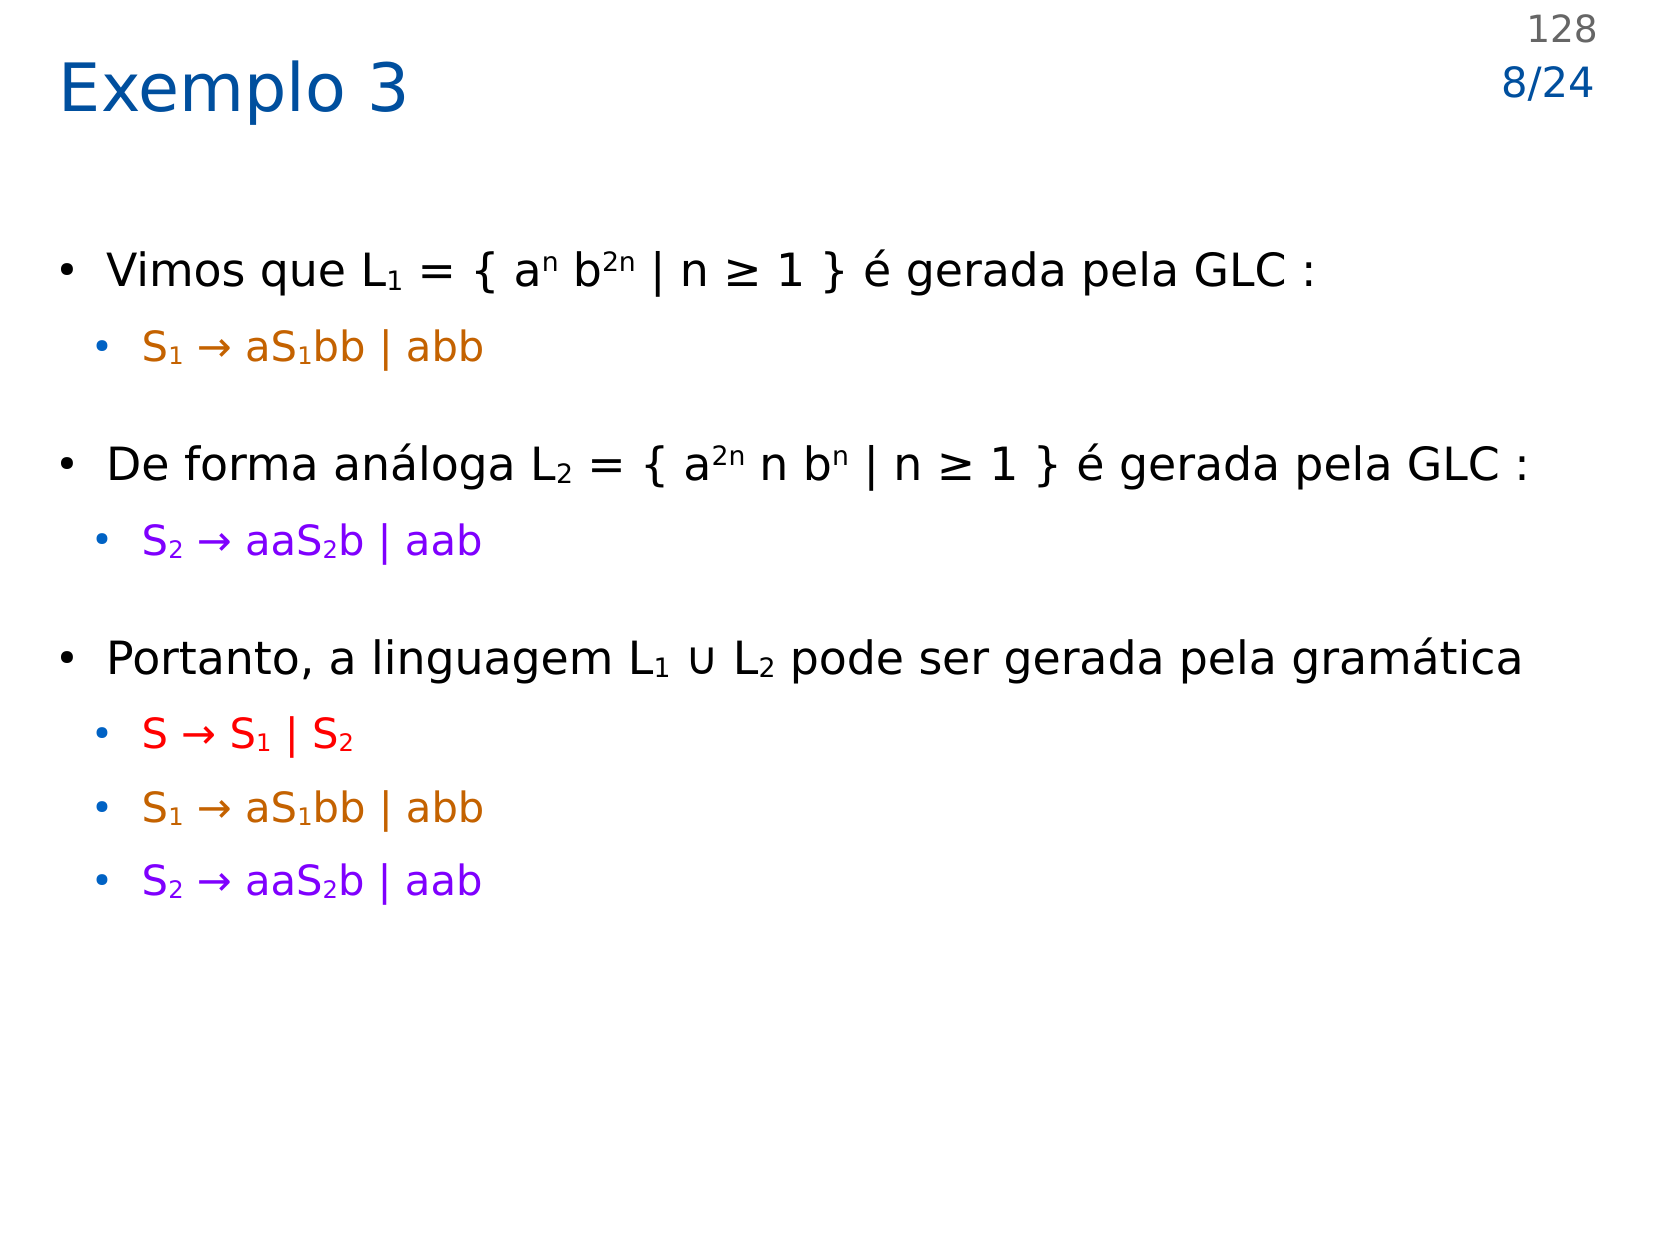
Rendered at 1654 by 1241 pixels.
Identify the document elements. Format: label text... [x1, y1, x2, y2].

text_box 128 [1375, 0, 1613, 64]
list Vimos que L1 = { an b2n | n ≥ 1 } é gerada pela GLC : S1 → aS1bb | abb De forma análoga L2 = { a2n n bn | n ≥ 1 } é gerada pela GLC : S2 → aaS2b | aab Portanto, a linguagem L1 ∪ L2 pode ser gerada pela gramática S → S1 | S2 S1 → aS1bb | abb S2 → aaS2b | aab [59, 236, 1595, 1211]
title Exemplo 3 [59, 29, 1625, 148]
